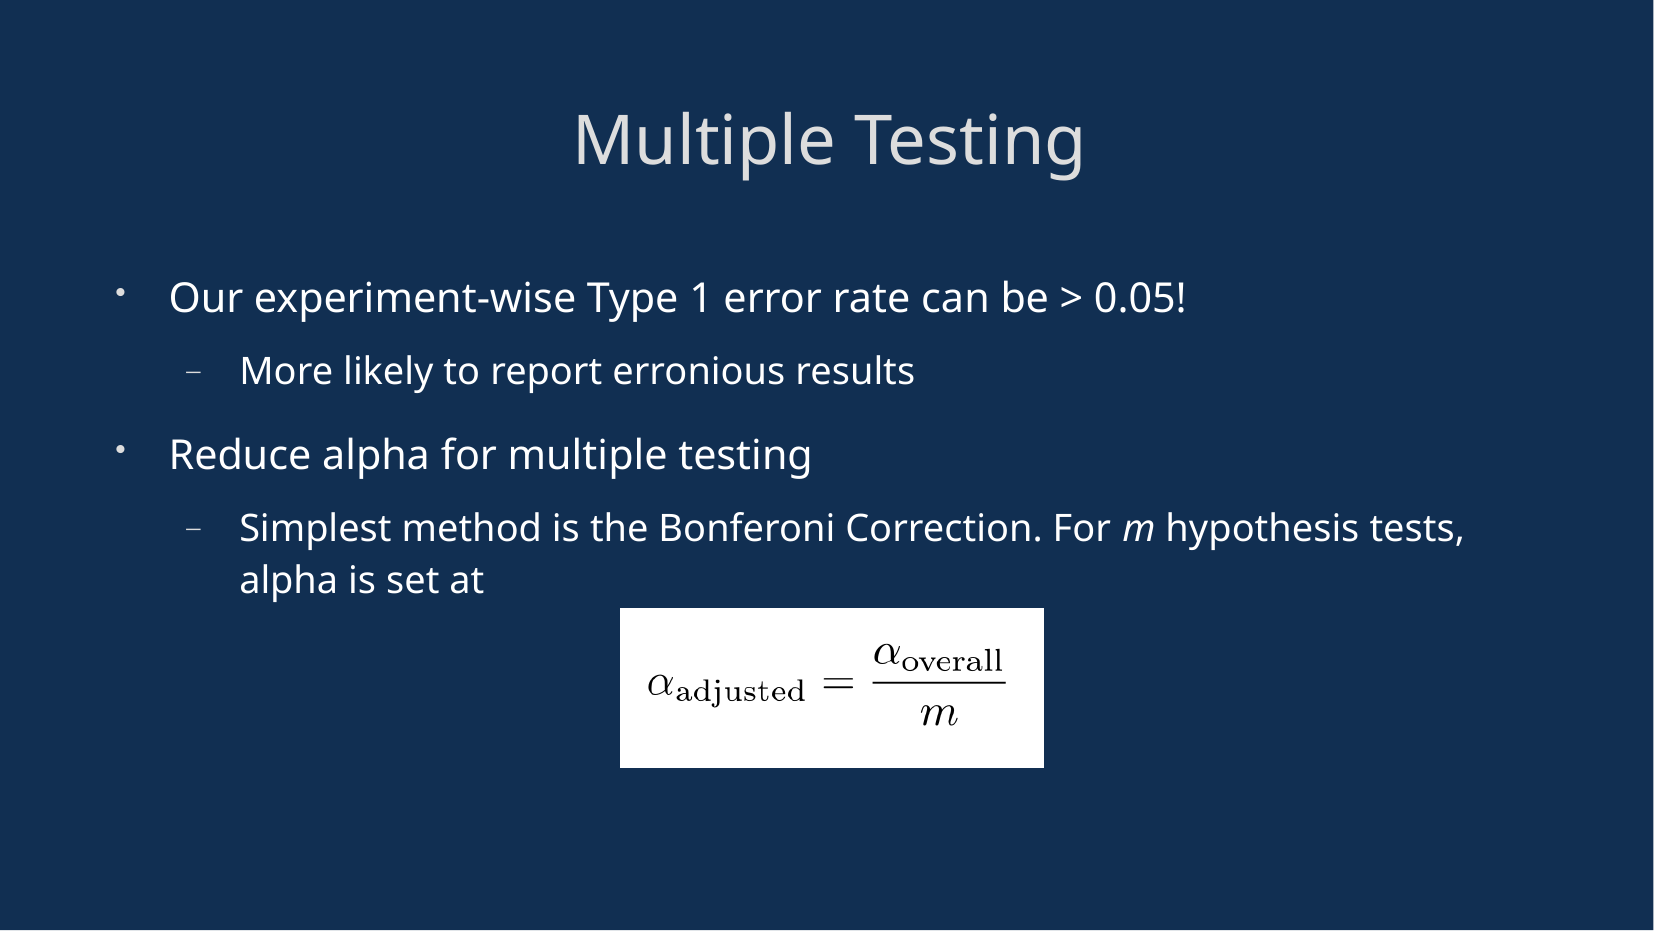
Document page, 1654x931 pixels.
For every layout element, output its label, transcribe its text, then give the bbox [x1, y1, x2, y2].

title Multiple Testing [97, 56, 1563, 220]
list Our experiment-wise Type 1 error rate can be > 0.05! More likely to report erronious results Reduce alpha for multiple testing Simplest method is the Bonferoni Correction. For m hypothesis tests, alpha is set at [97, 268, 1563, 806]
picture [620, 608, 1044, 768]
